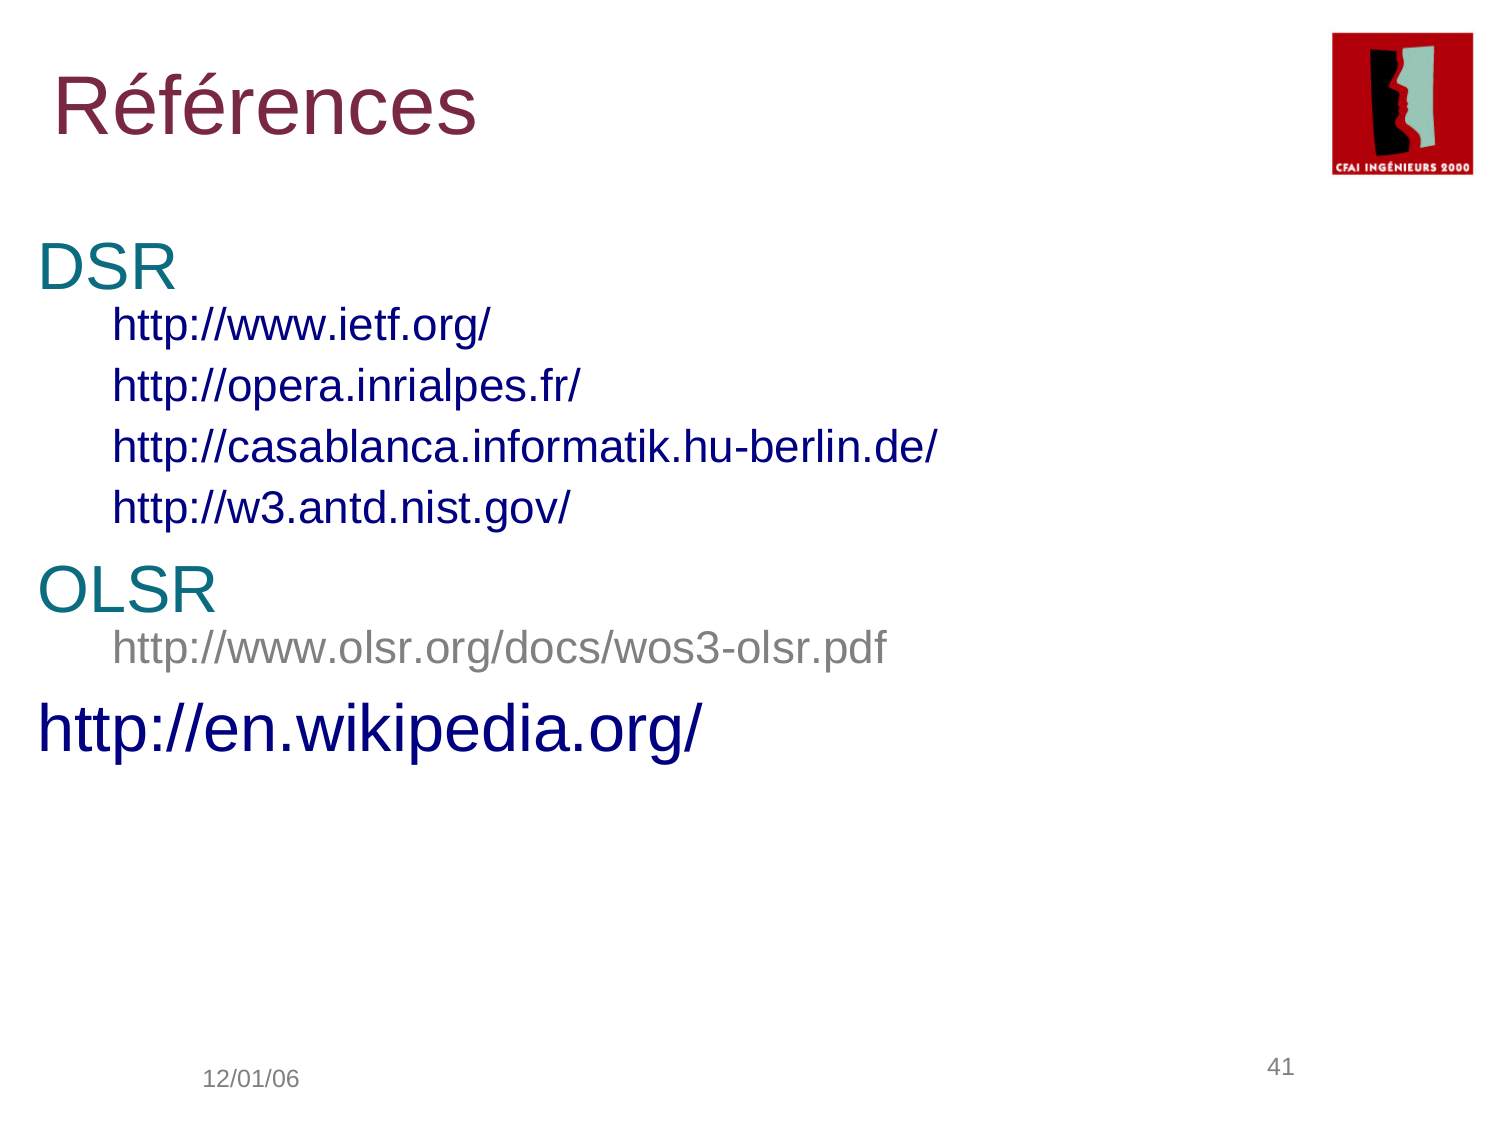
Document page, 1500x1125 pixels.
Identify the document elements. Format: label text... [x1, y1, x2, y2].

picture [1328, 29, 1477, 178]
title Références [37, 58, 1326, 167]
list DSR http://www.ietf.org/ http://opera.inrialpes.fr/ http://casablanca.informatik.hu-berlin.de/ http://w3.antd.nist.gov/ OLSR http://www.olsr.org/docs/wos3-olsr.pdf http://en.wikipedia.org/ [37, 237, 1463, 888]
